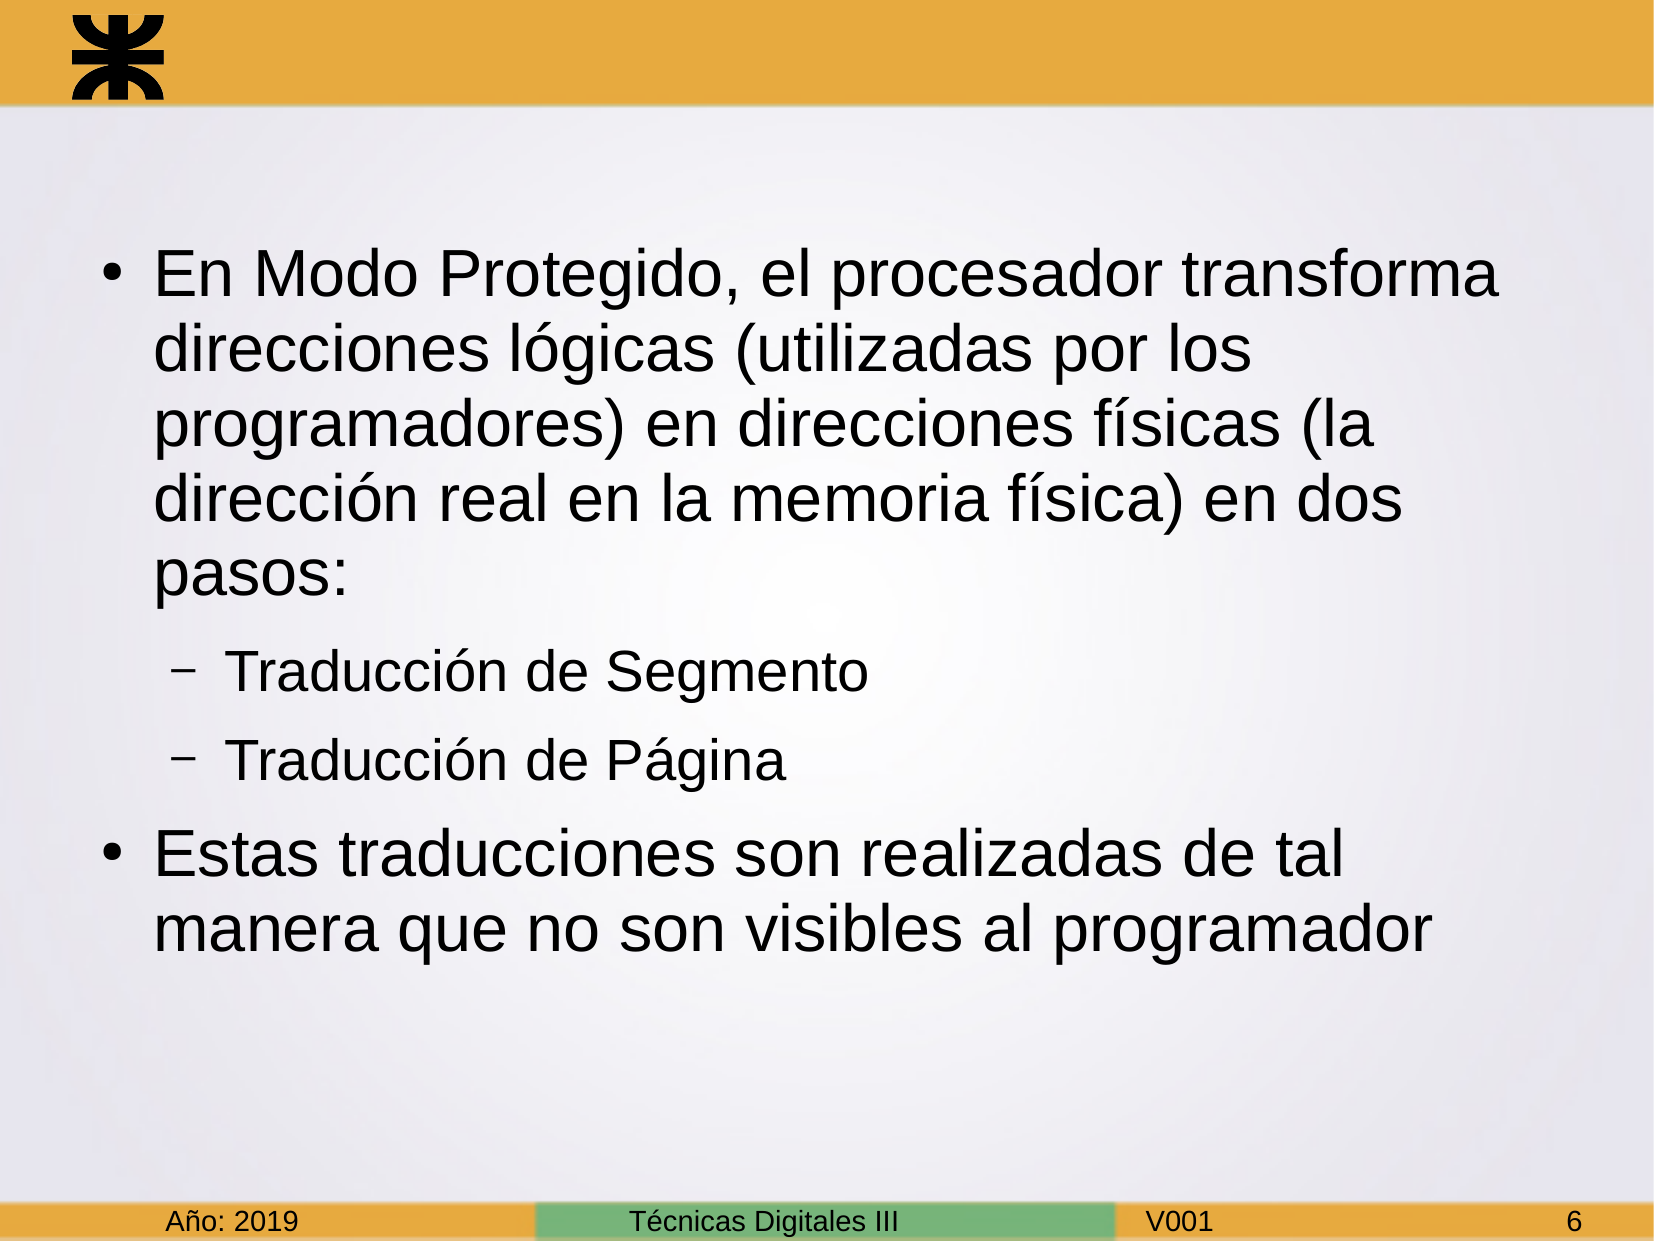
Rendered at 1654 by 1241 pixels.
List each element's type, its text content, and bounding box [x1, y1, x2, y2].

picture [0, 0, 1654, 1241]
list En Modo Protegido, el procesador transforma direcciones lógicas (utilizadas por los programadores) en direcciones físicas (la dirección real en la memoria física) en dos pasos: Traducción de Segmento Traducción de Página Estas traducciones son realizadas de tal manera que no son visibles al programador [82, 236, 1571, 956]
